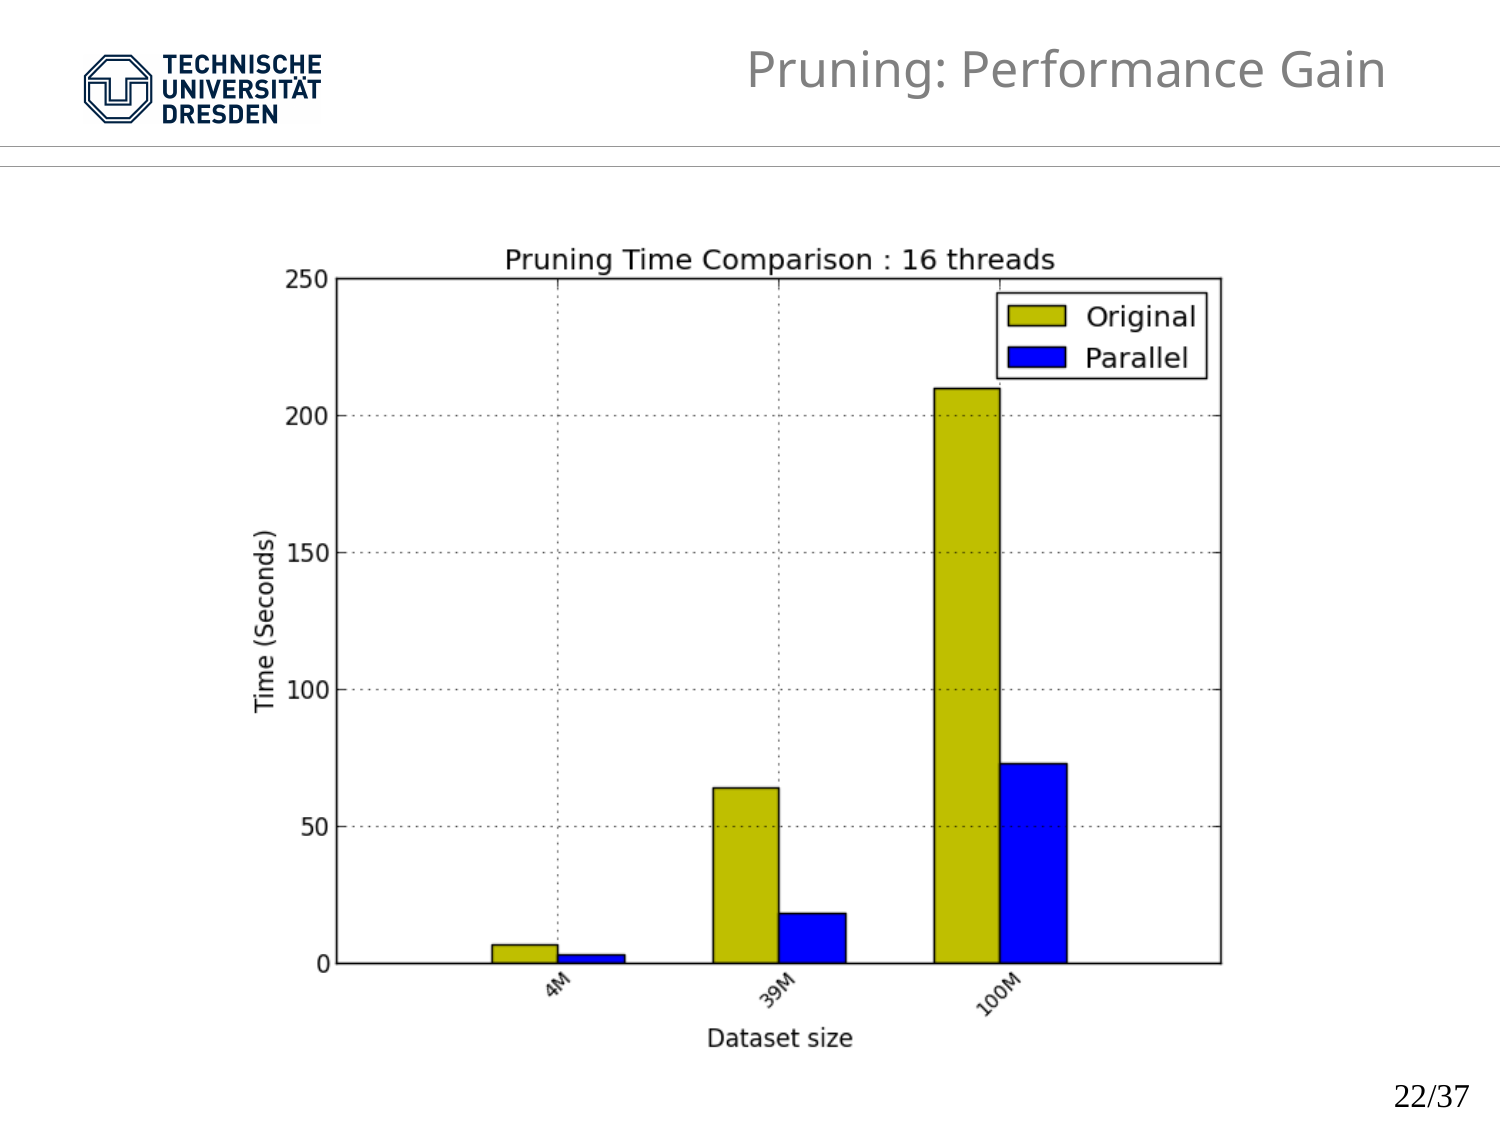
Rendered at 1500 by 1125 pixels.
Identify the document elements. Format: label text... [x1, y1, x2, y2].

picture [83, 54, 321, 124]
picture [195, 194, 1336, 1051]
title Pruning: Performance Gain [498, 0, 1388, 136]
